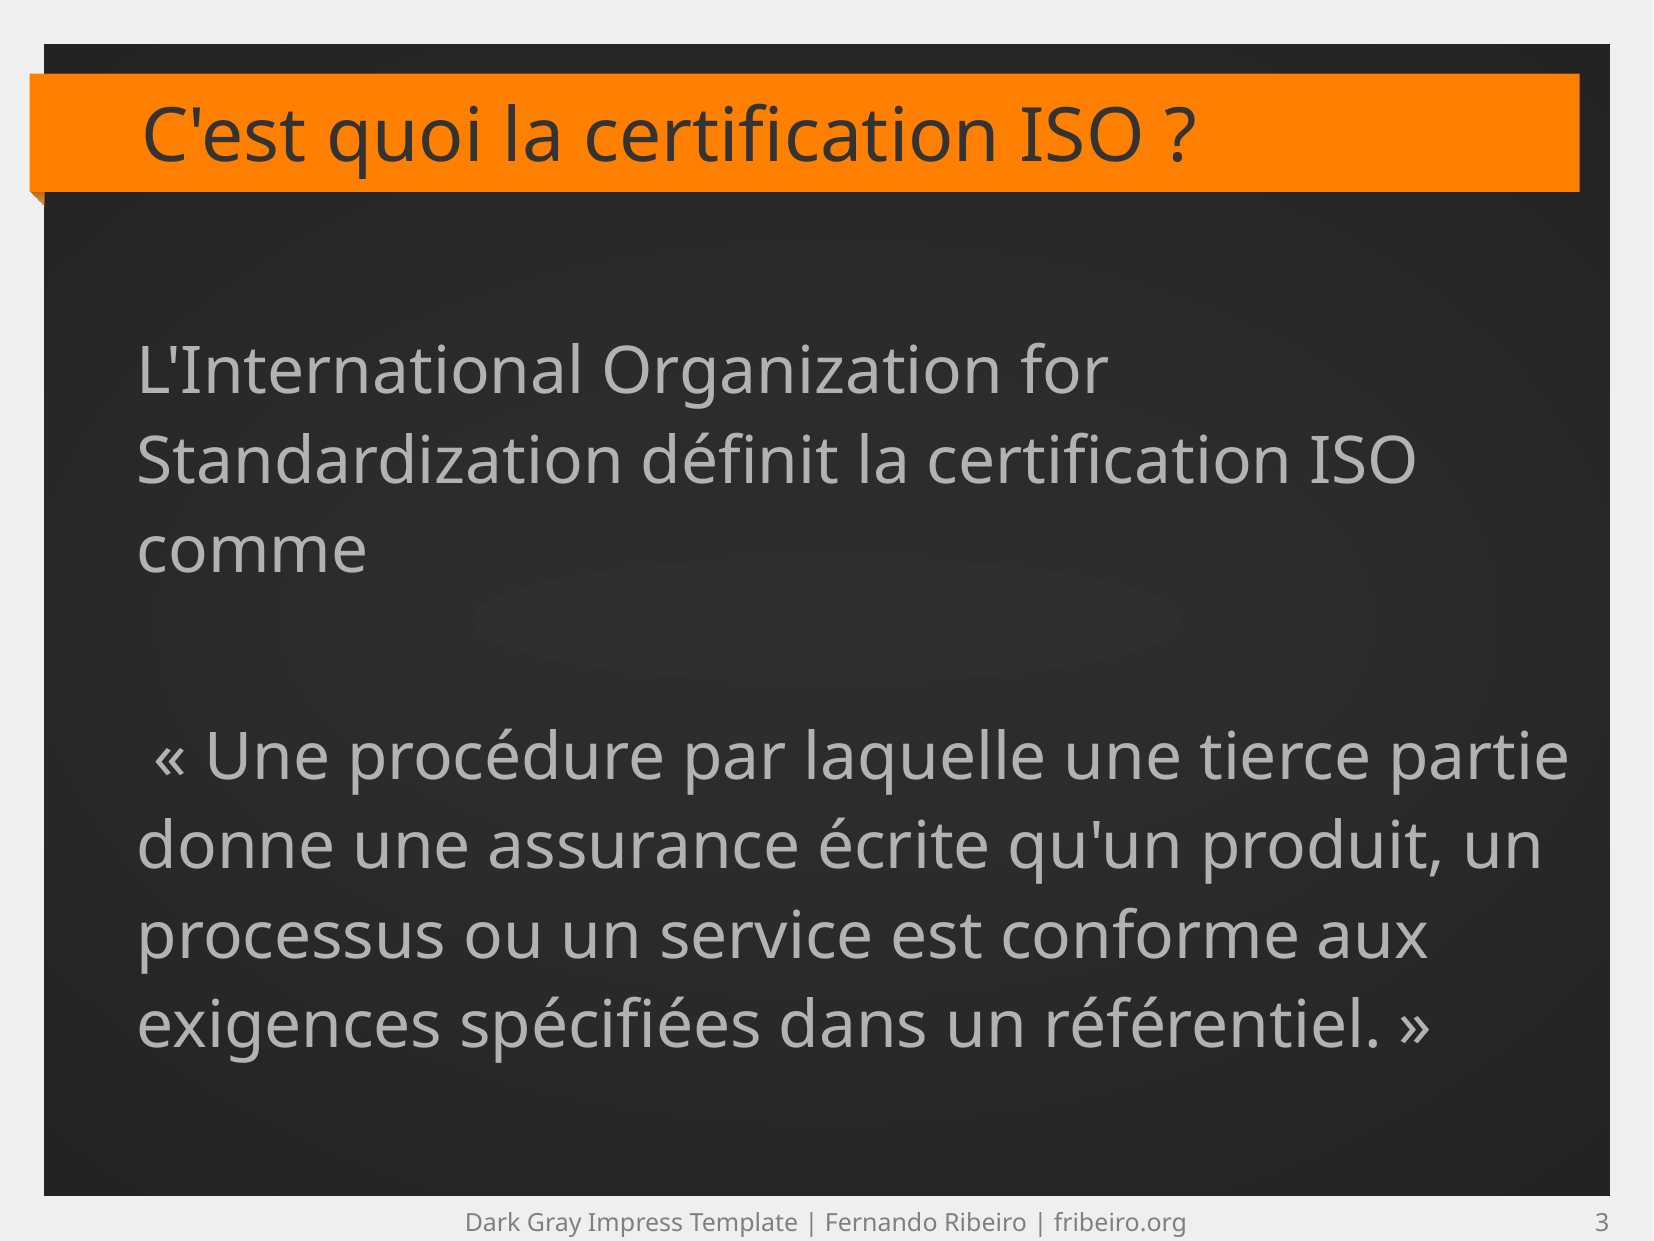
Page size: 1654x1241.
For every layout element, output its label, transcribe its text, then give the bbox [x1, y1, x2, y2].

list L'International Organization for Standardization définit la certification ISO comme « Une procédure par laquelle une tierce partie donne une assurance écrite qu'un produit, un processus ou un service est conforme aux exigences spécifiées dans un référentiel. » [73, 236, 1580, 1167]
title C'est quoi la certification ISO ? [73, 73, 1565, 192]
